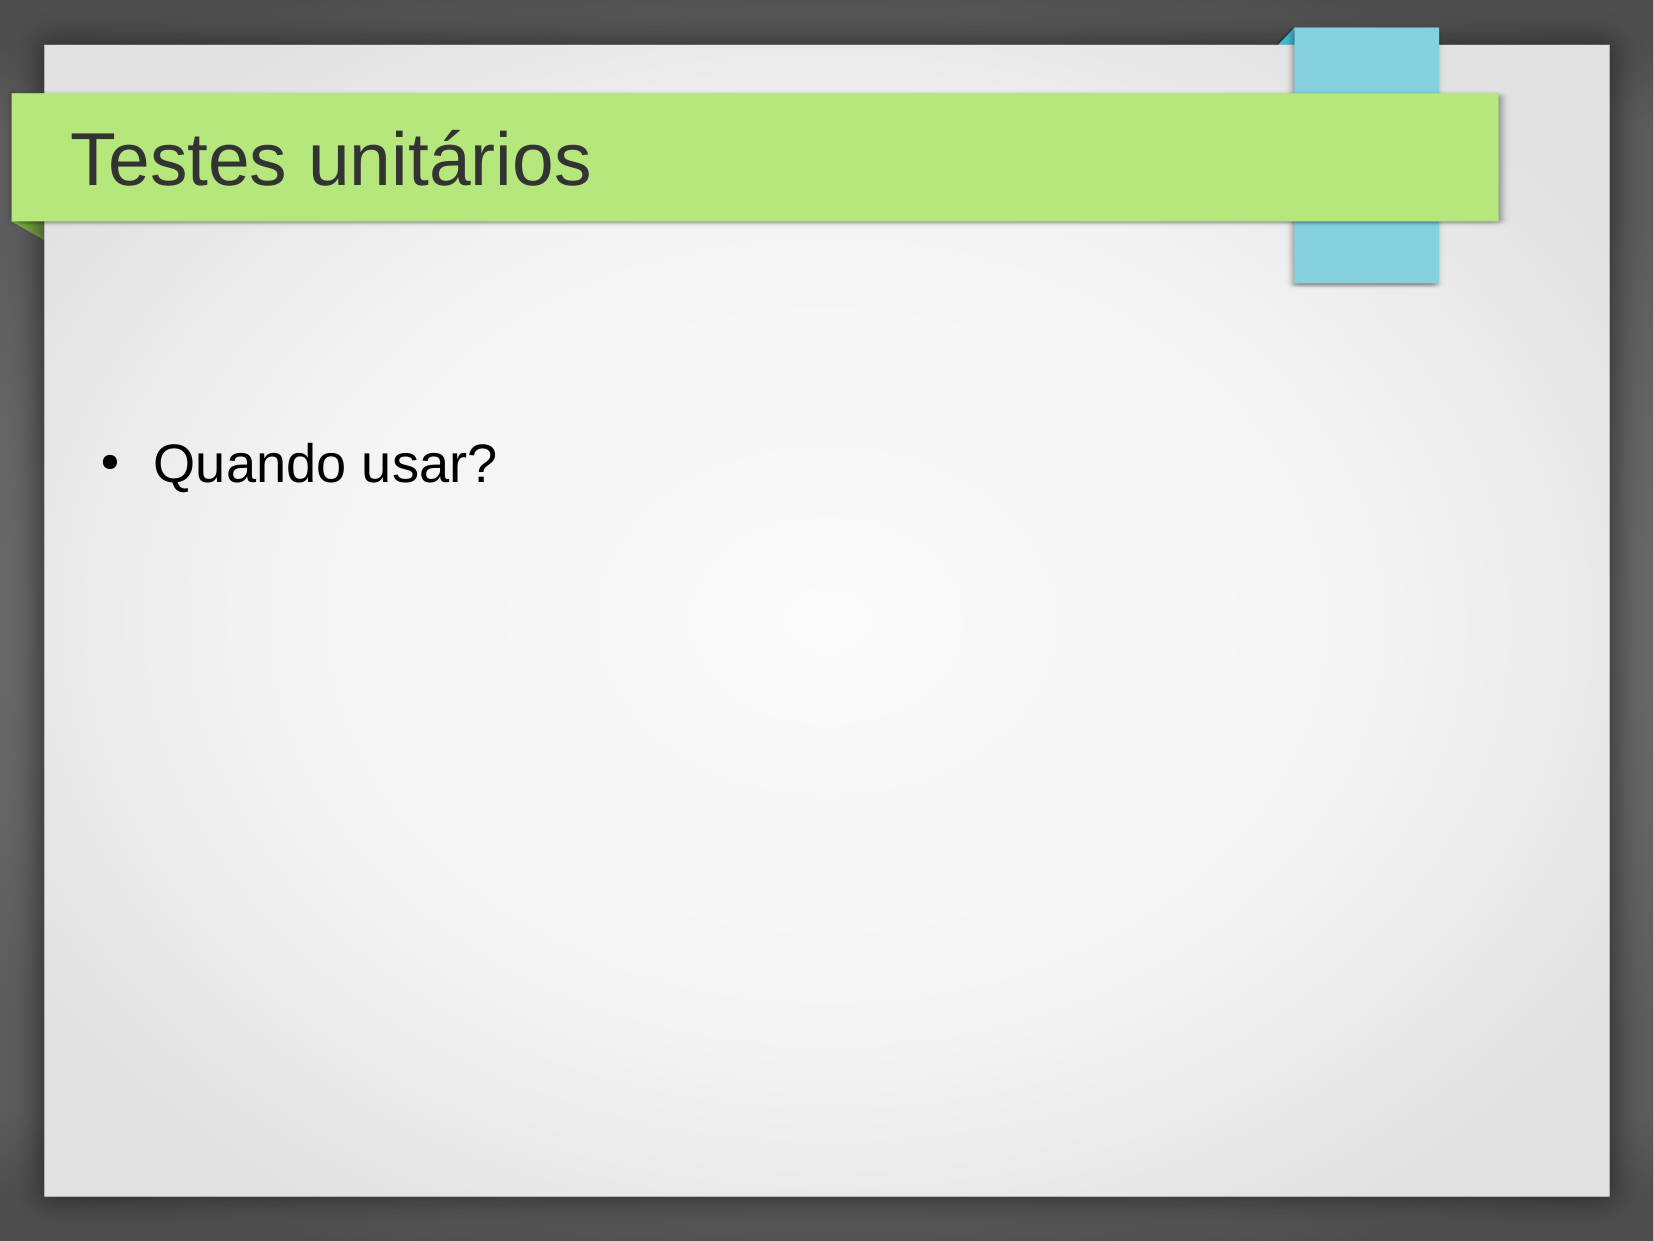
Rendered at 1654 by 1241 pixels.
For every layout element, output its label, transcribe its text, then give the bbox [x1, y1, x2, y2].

picture [0, 0, 1654, 1241]
title Testes unitários [70, 106, 1229, 213]
list Quando usar? [82, 343, 1538, 1063]
